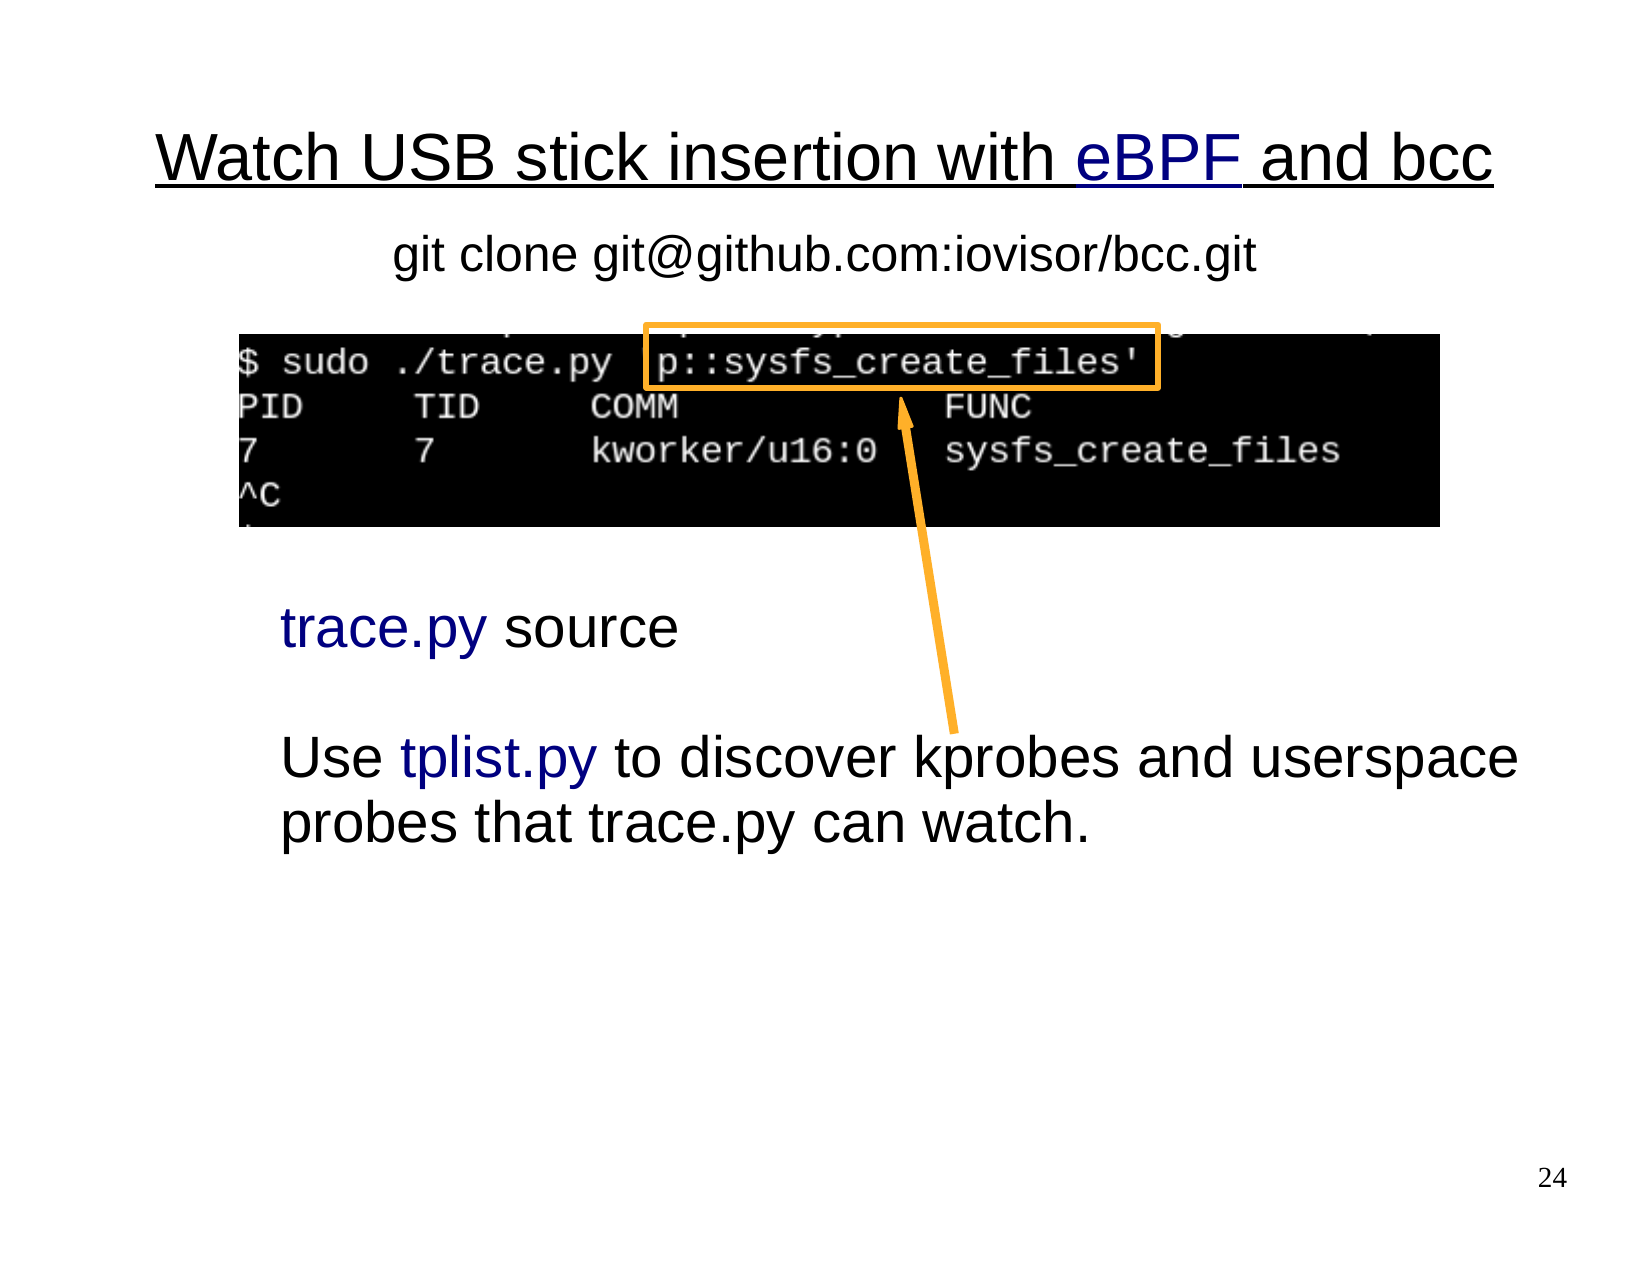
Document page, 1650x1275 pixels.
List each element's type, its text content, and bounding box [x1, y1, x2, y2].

picture [239, 334, 1440, 527]
text_box git clone git@github.com:iovisor/bcc.git [377, 218, 1273, 316]
title Watch USB stick insertion with eBPF and bcc [82, 50, 1568, 264]
picture [649, 334, 1155, 385]
text_box trace.py source Use tplist.py to discover kprobes and userspace probes that trace.py can watch. [265, 587, 1537, 863]
